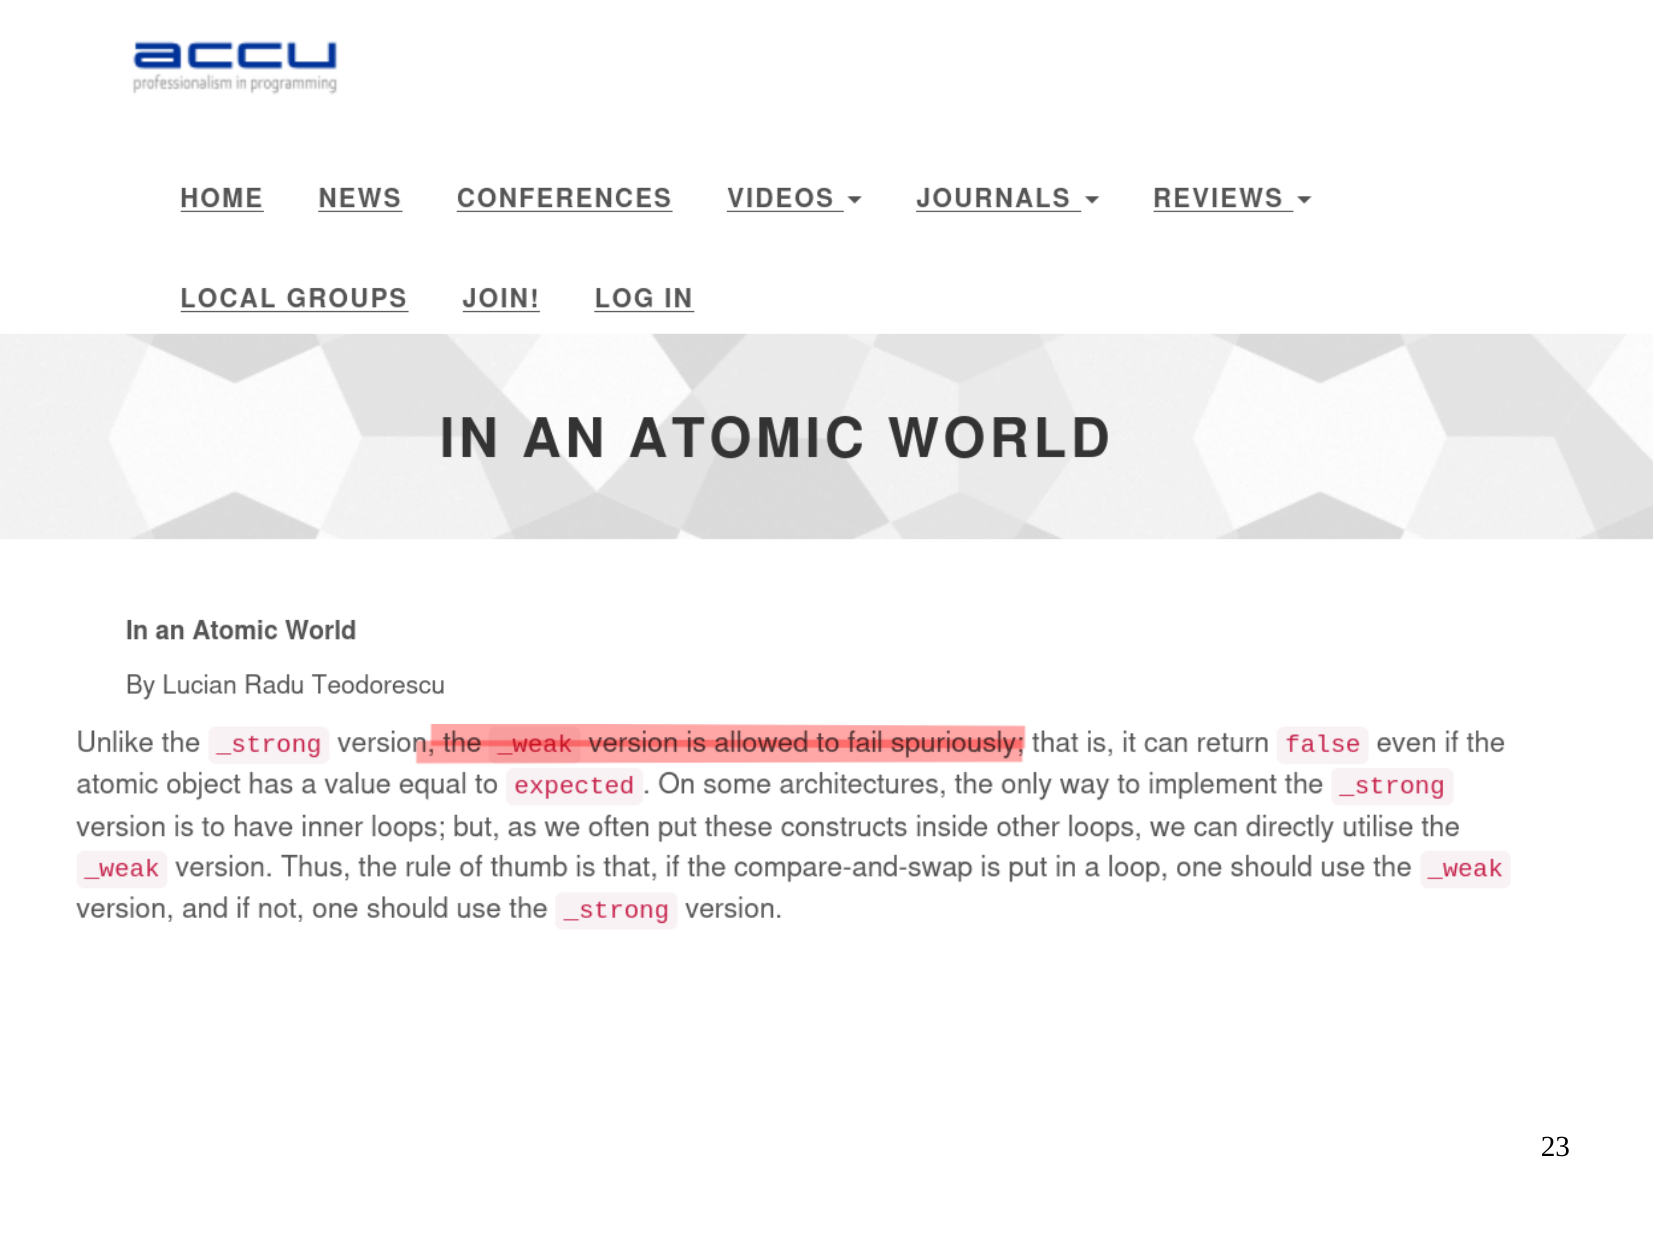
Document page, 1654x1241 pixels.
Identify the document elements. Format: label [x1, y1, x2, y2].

picture [0, 724, 1653, 938]
picture [0, 25, 1653, 713]
